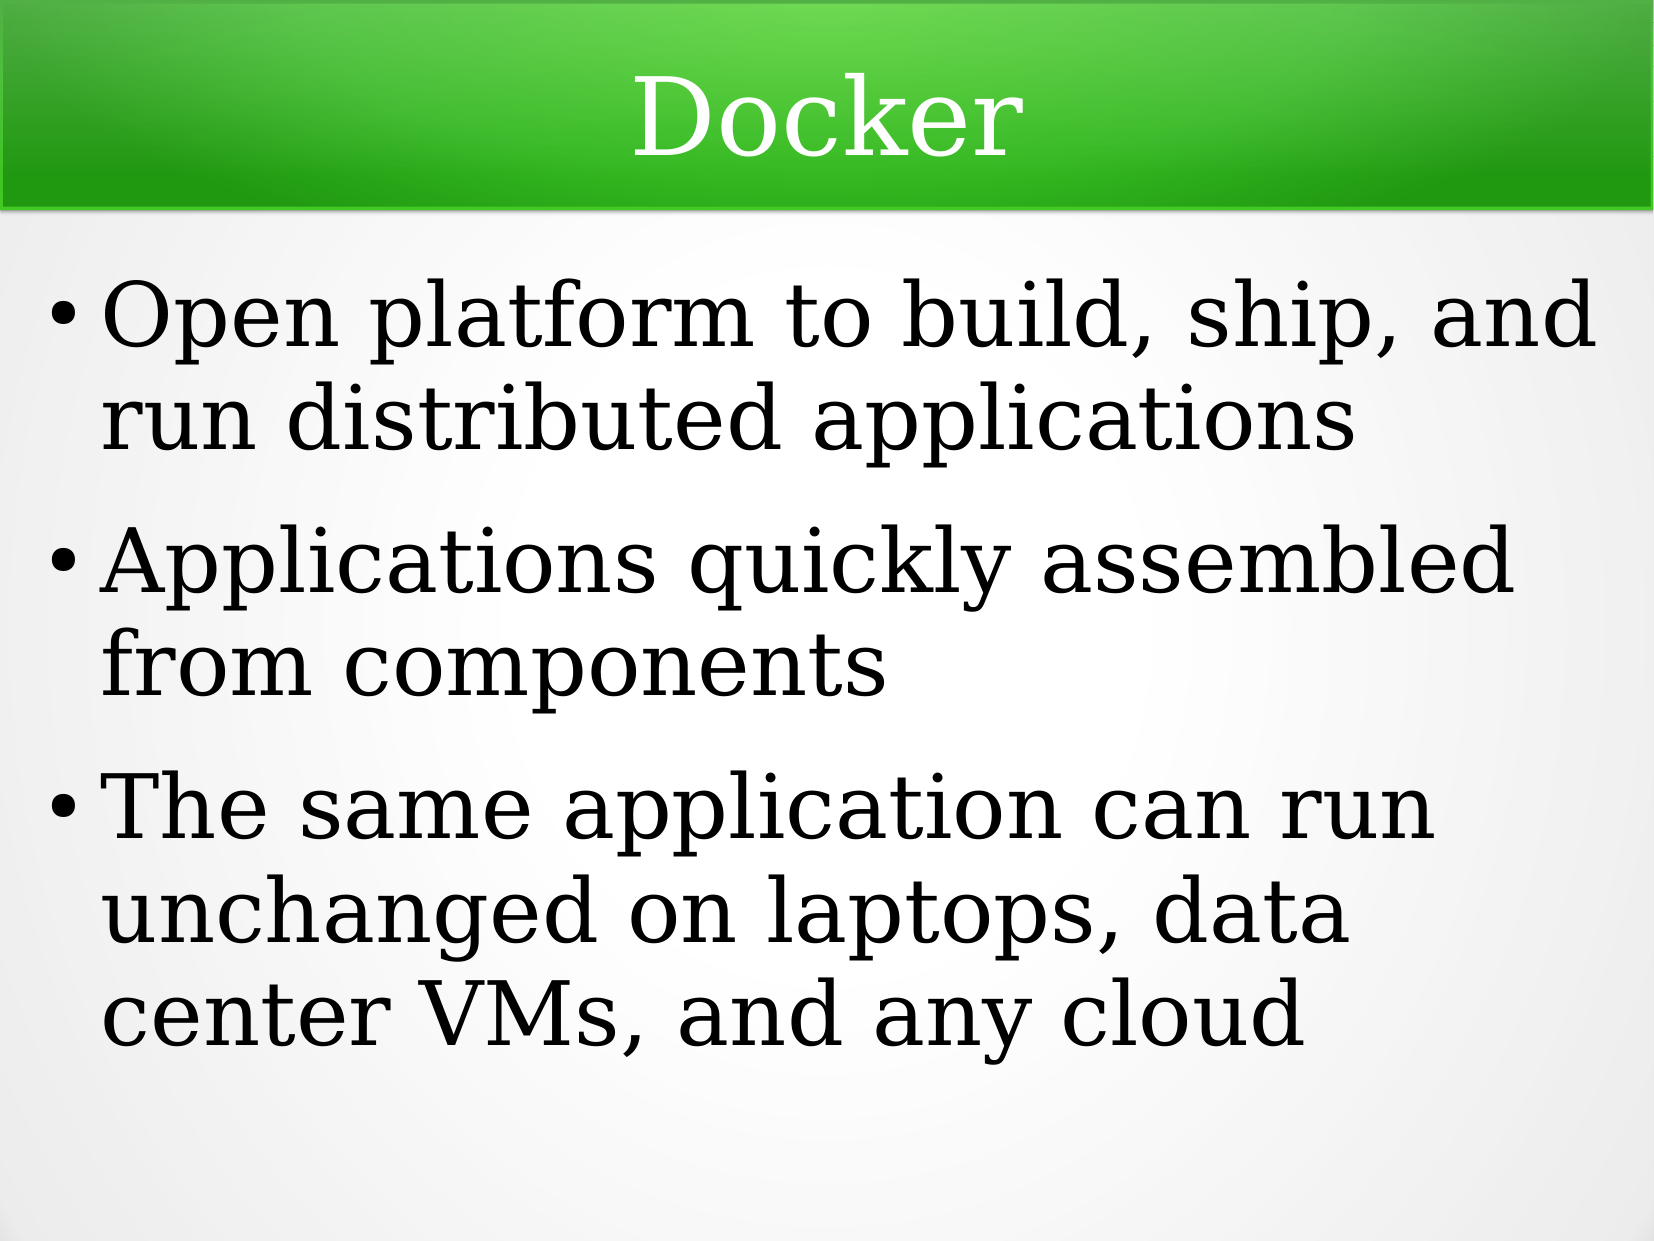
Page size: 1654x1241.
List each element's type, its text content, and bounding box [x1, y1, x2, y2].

list Open platform to build, ship, and run distributed applications Applications quickly assembled from components The same application can run unchanged on laptops, data center VMs, and any cloud [30, 263, 1636, 1241]
title Docker [82, 47, 1571, 189]
